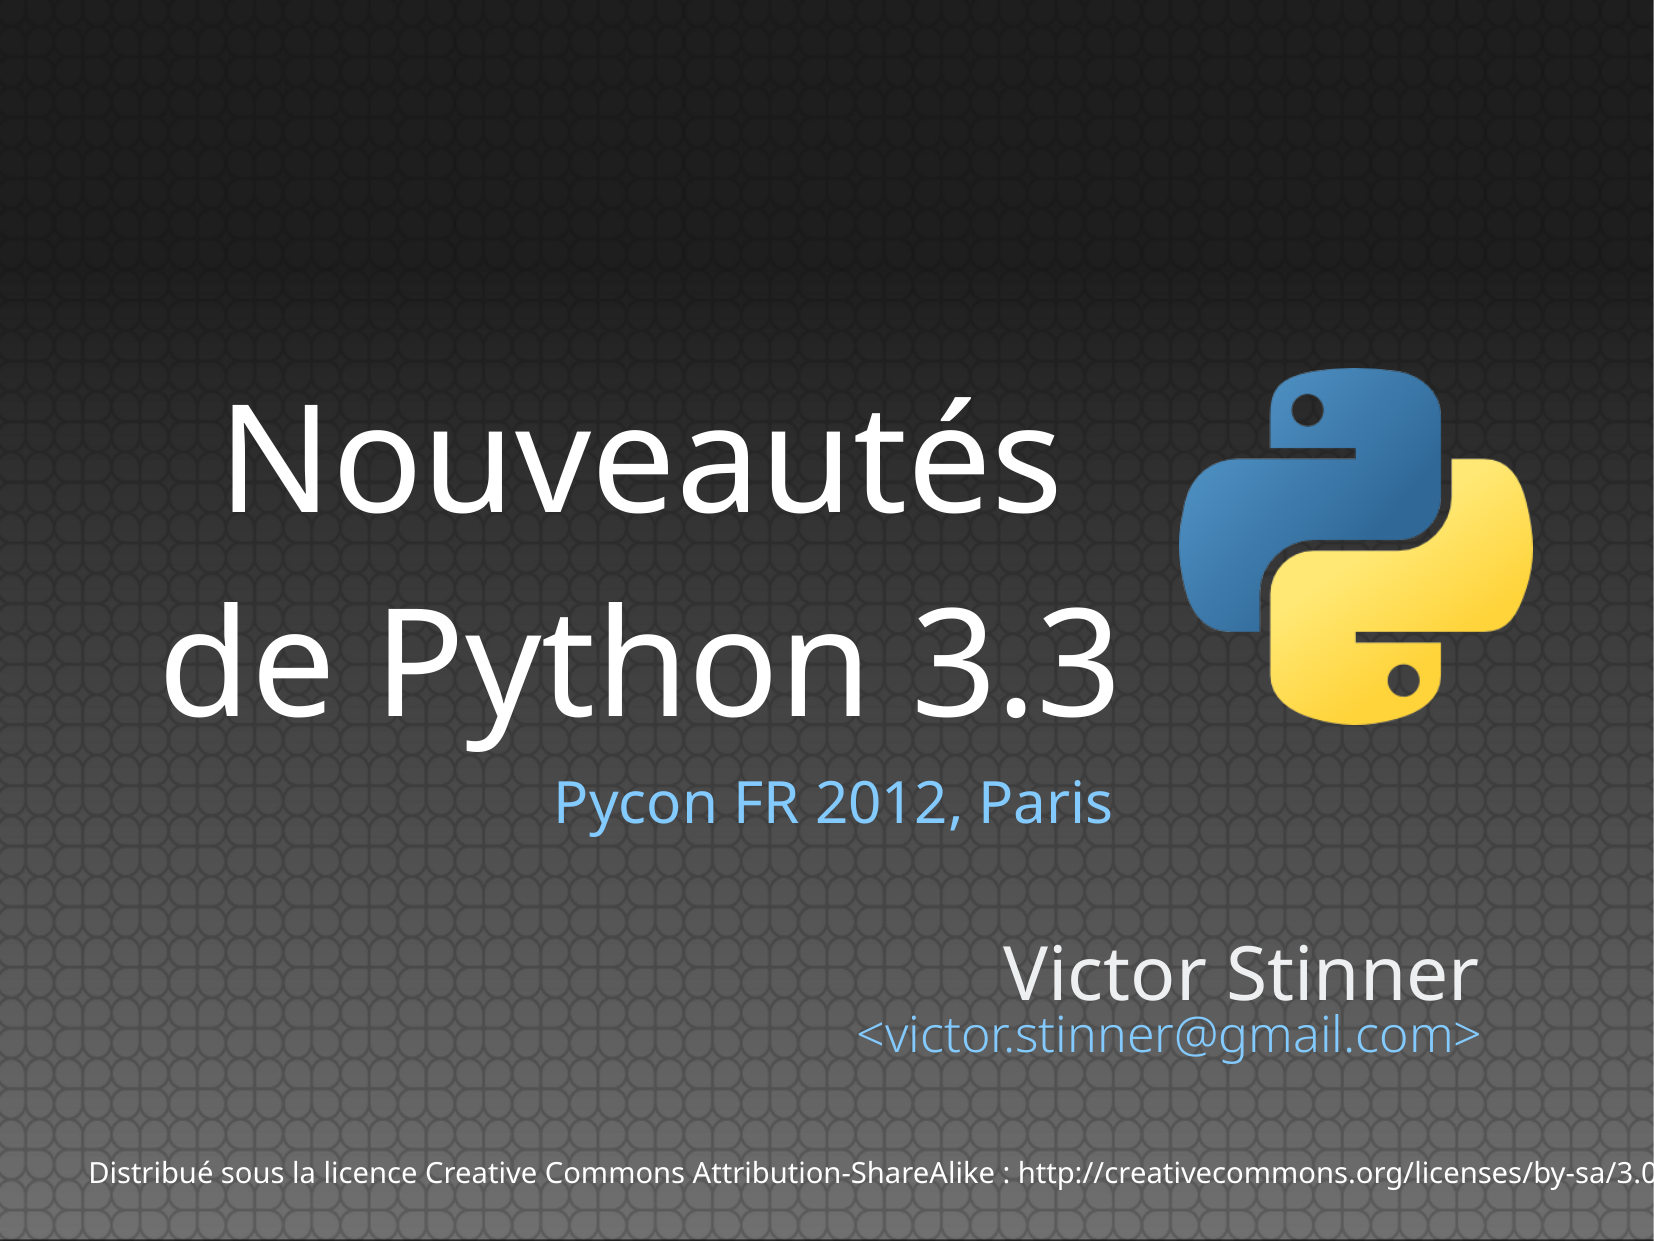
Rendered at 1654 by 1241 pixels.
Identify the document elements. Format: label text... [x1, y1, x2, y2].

subtitle Pycon FR 2012, Paris [161, 763, 1507, 839]
text_box <victor.stinner@gmail.com> [842, 991, 1543, 1070]
text_box Nouveautés de Python 3.3 [129, 344, 1154, 735]
text_box Distribué sous la licence Creative Commons Attribution-ShareAlike : http://creativecommons.org/licenses/by-sa/3.0/ [2, 1144, 1654, 1233]
text_box Victor Stinner [988, 912, 1527, 991]
picture [0, 0, 1654, 1241]
